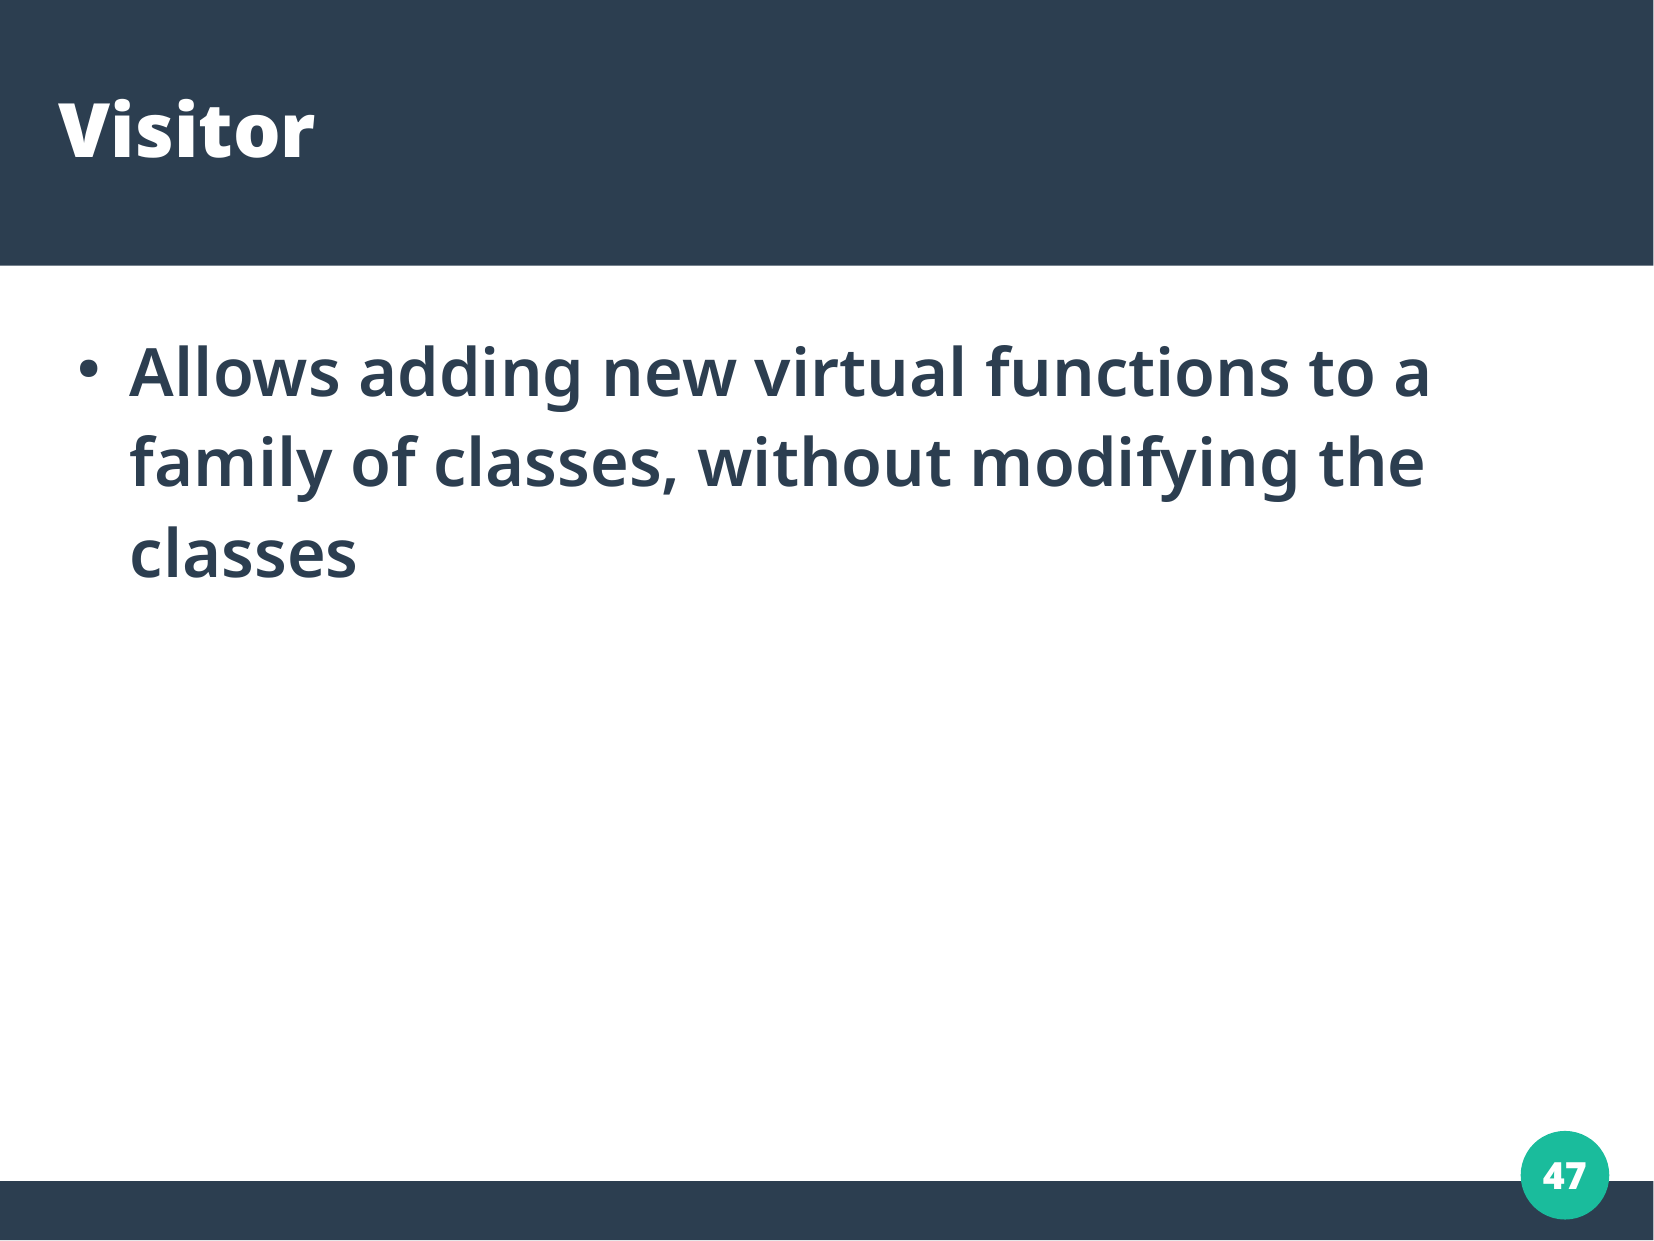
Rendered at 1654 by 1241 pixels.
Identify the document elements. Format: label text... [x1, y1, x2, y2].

list Allows adding new virtual functions to a family of classes, without modifying the classes [59, 324, 1595, 1152]
title Visitor [59, 49, 1595, 207]
